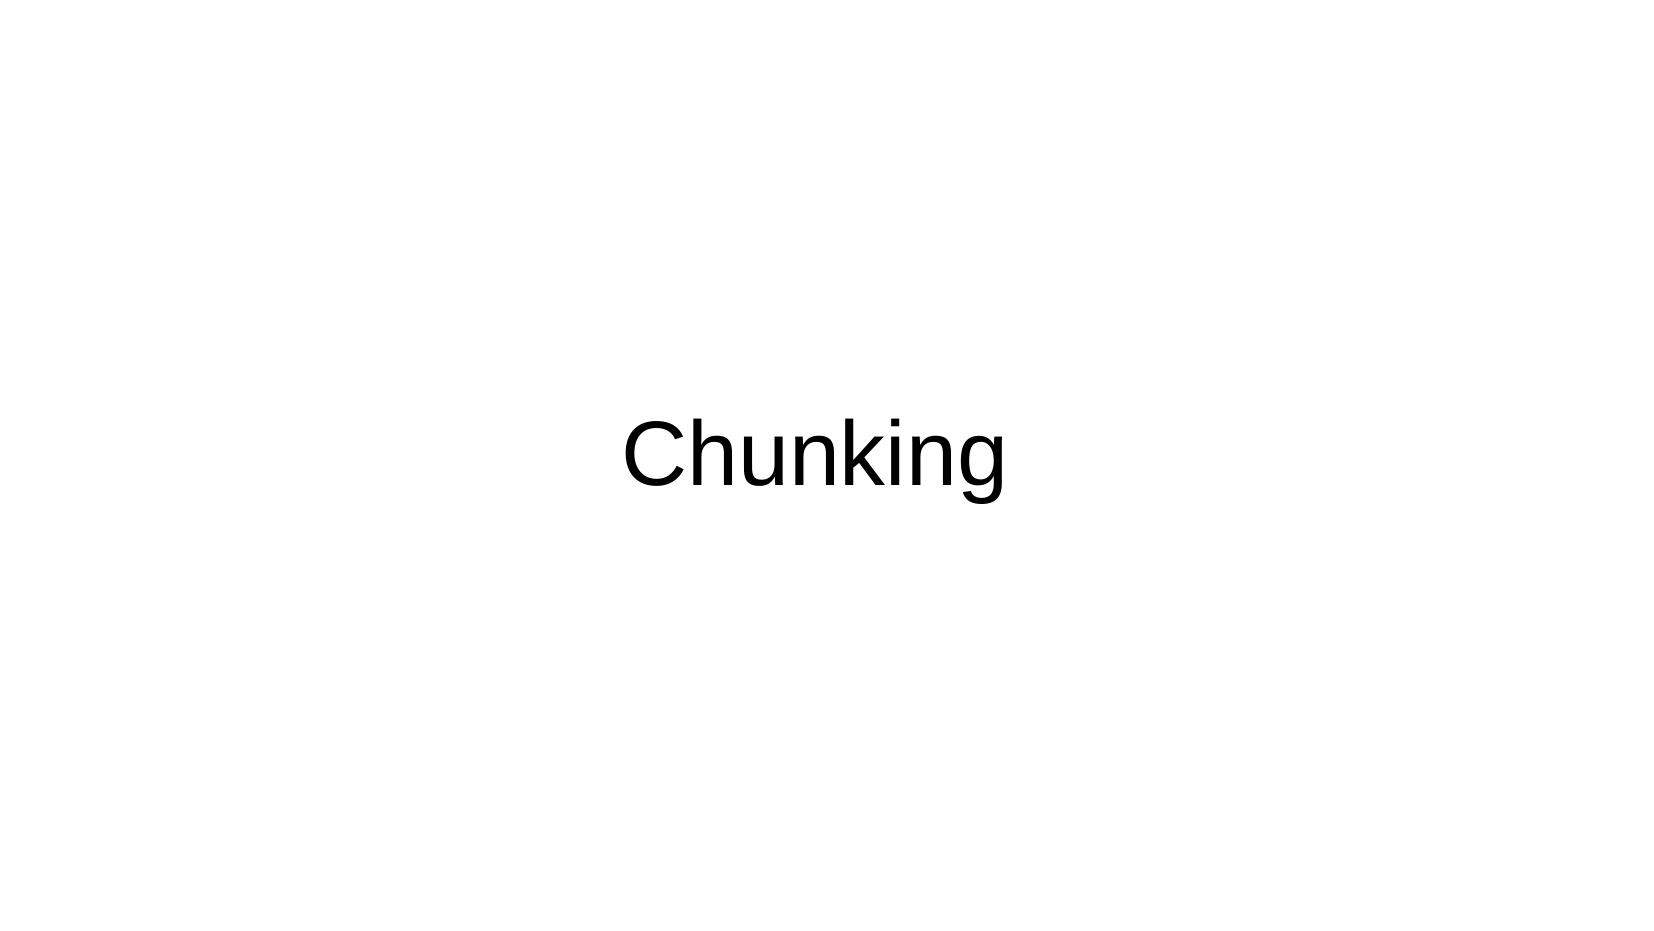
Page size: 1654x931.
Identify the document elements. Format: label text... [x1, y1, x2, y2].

title Chunking [70, 376, 1560, 532]
